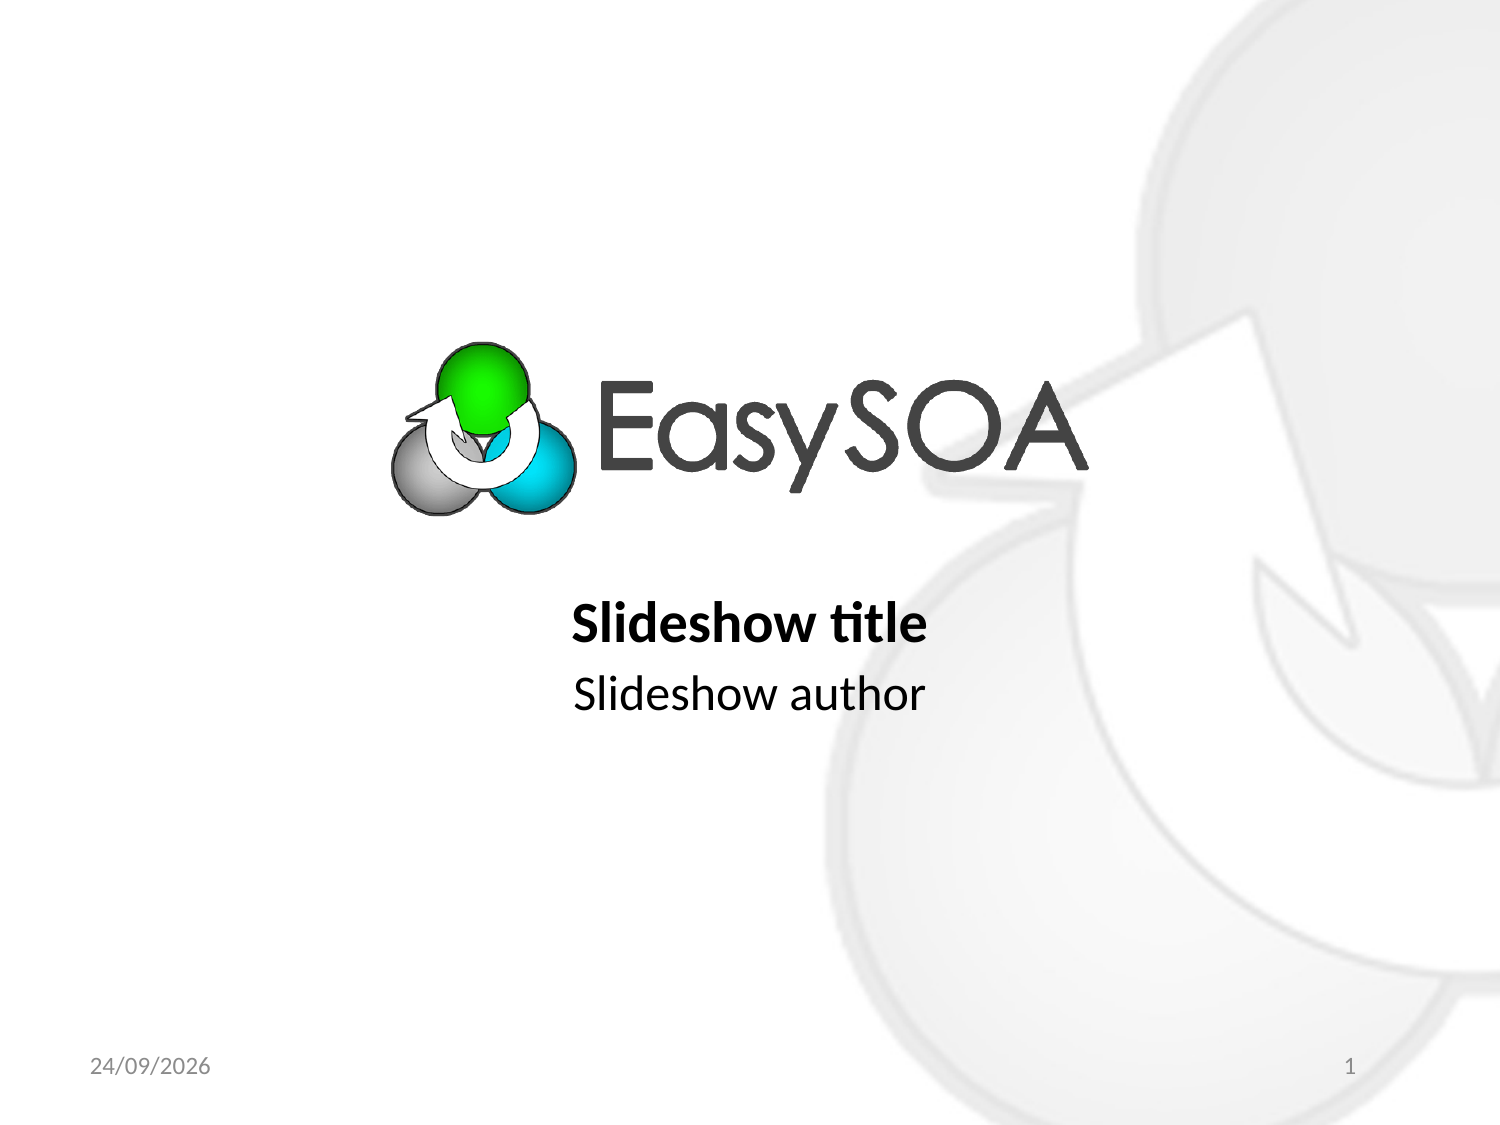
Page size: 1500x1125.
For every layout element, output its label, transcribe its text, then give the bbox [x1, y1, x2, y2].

text_box Slideshow title Slideshow author [88, 569, 1412, 728]
slide_number 19/07/2011 [75, 1042, 425, 1103]
picture [0, 0, 1500, 1125]
slide_number <number> [1328, 1042, 1425, 1103]
